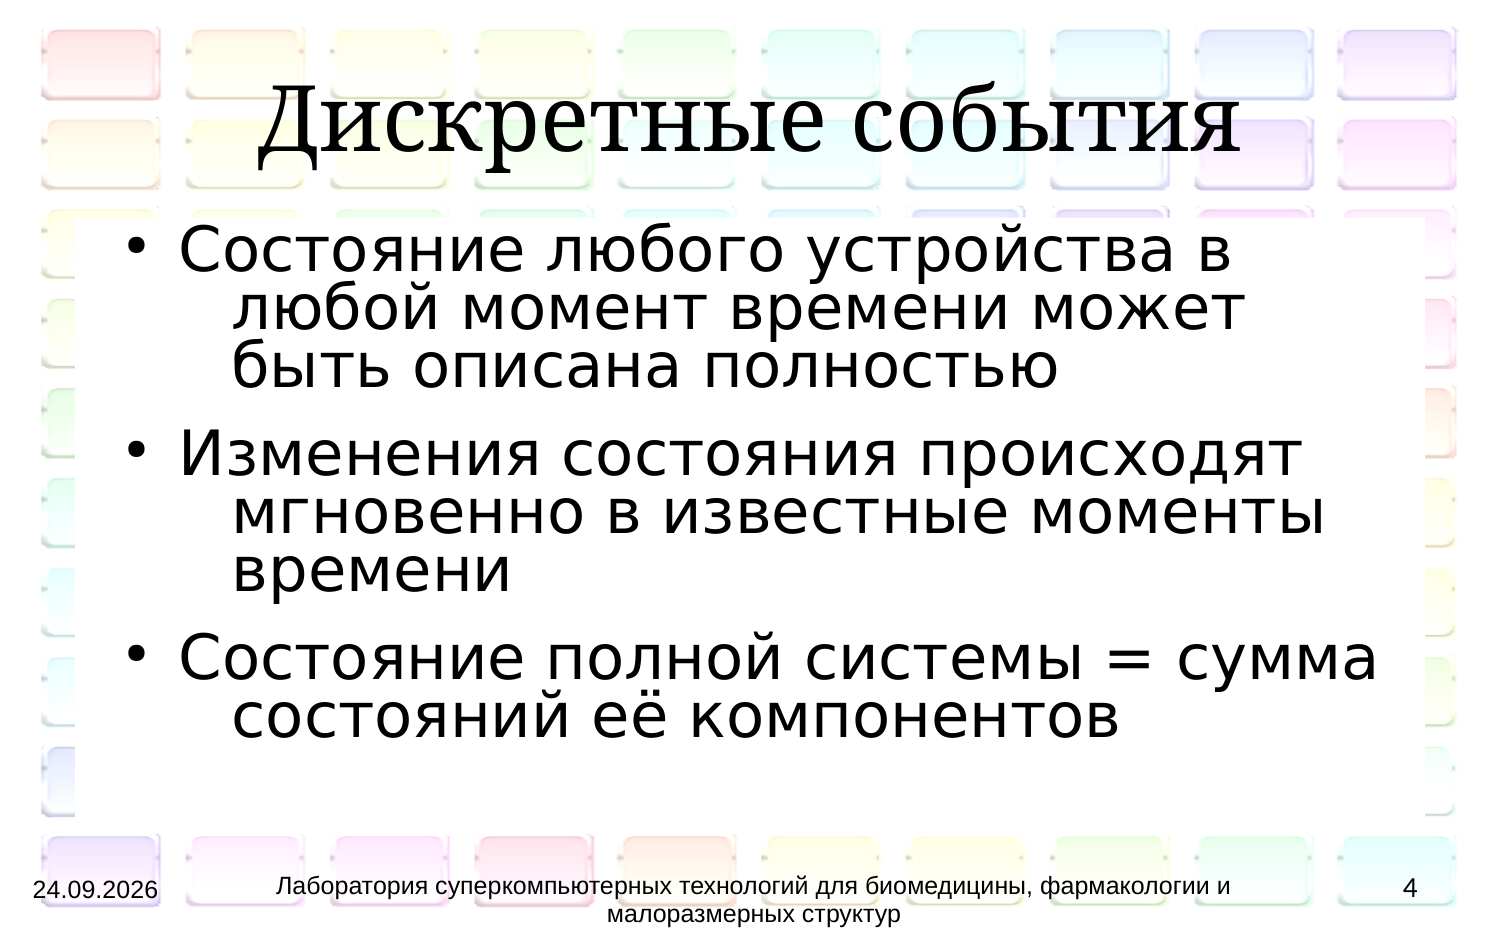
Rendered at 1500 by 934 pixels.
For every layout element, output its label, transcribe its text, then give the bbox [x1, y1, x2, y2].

text_box 25.10.2012 [17, 868, 184, 918]
list Состояние любого устройства в любой момент времени может быть описана полностью Изменения состояния происходят мгновенно в известные моменты времени Состояние полной системы = сумма состояний её компонентов [75, 217, 1426, 834]
text_box [1387, 868, 1473, 918]
text_box Лаборатория суперкомпьютерных технологий для биомедицины, фармакологии и малоразмерных структур [171, 864, 1338, 915]
title Дискретные события [75, 37, 1426, 193]
